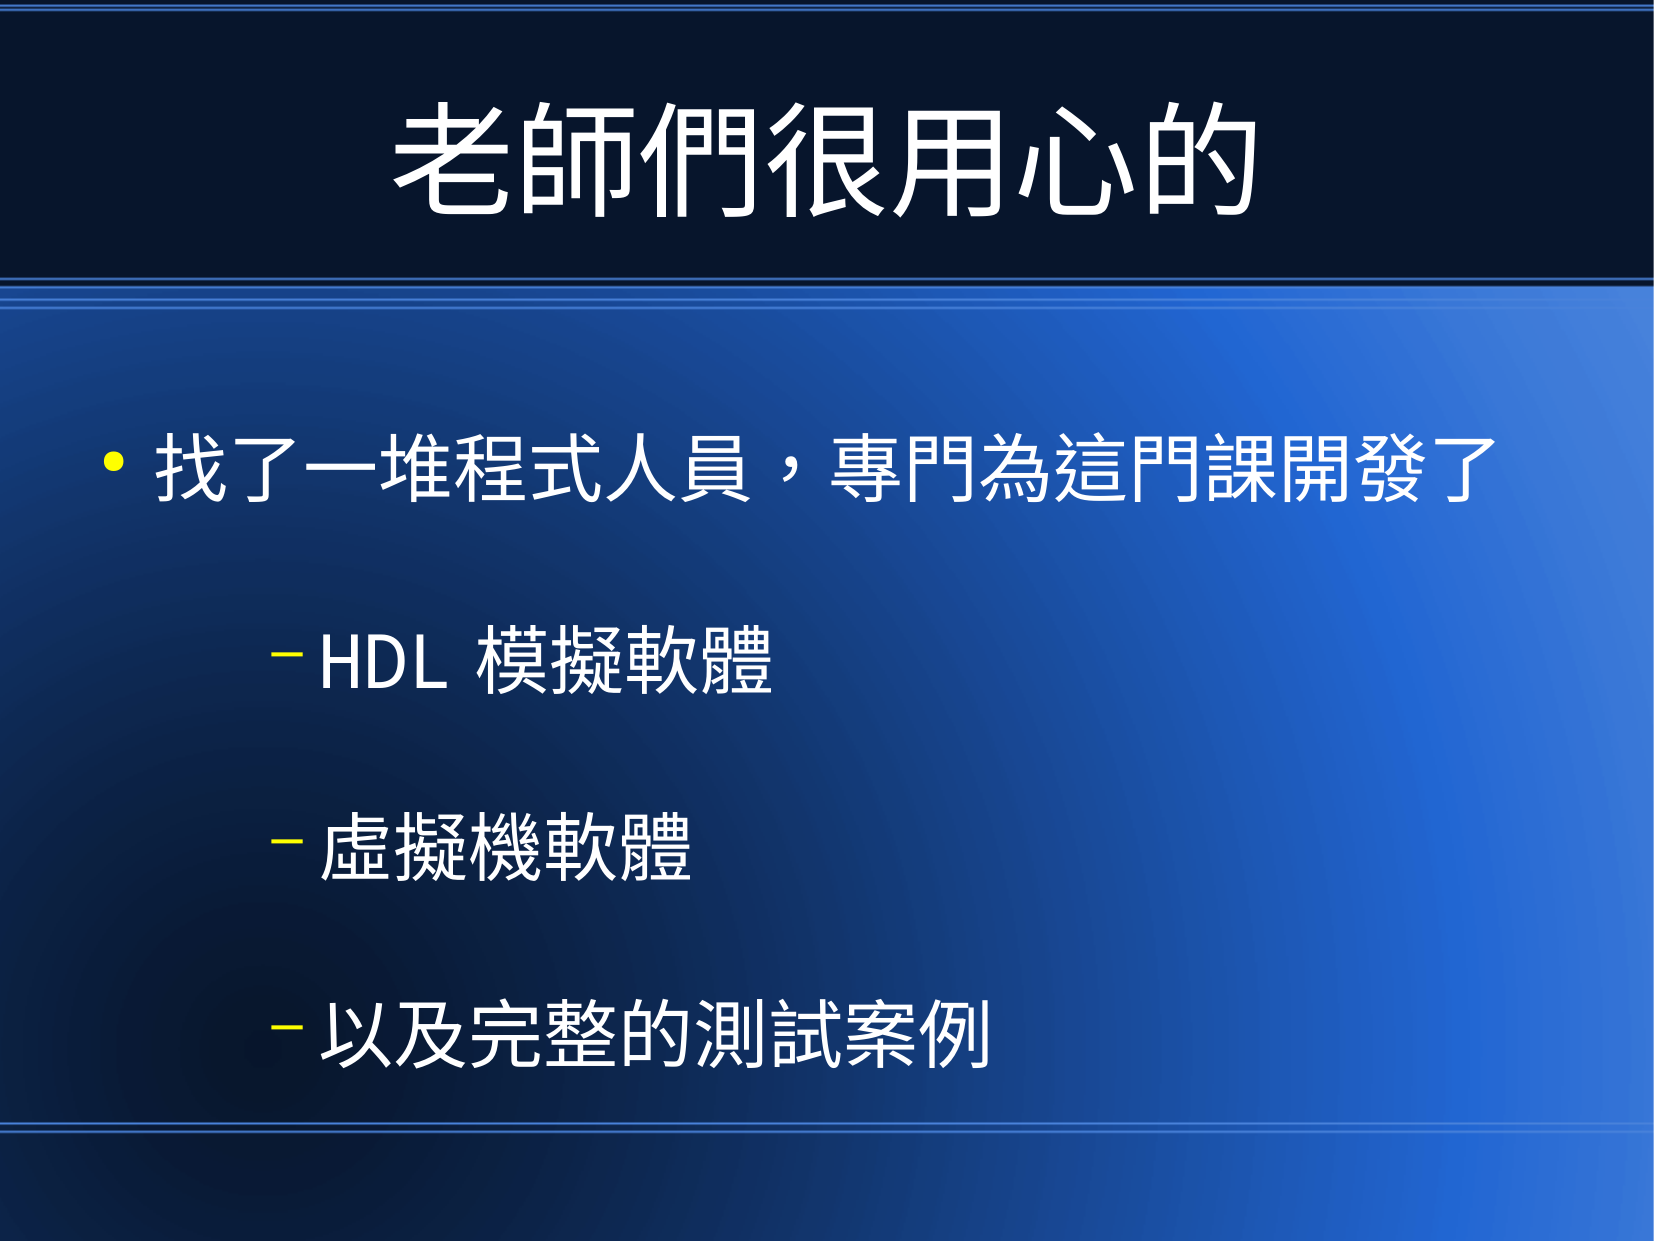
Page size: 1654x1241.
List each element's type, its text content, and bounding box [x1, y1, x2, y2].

title 老師們很用心的 [82, 49, 1571, 257]
list 找了一堆程式人員，專門為這門課開發了 HDL模擬軟體 虛擬機軟體 以及完整的測試案例 [82, 355, 1571, 1241]
picture [0, 0, 1654, 1241]
